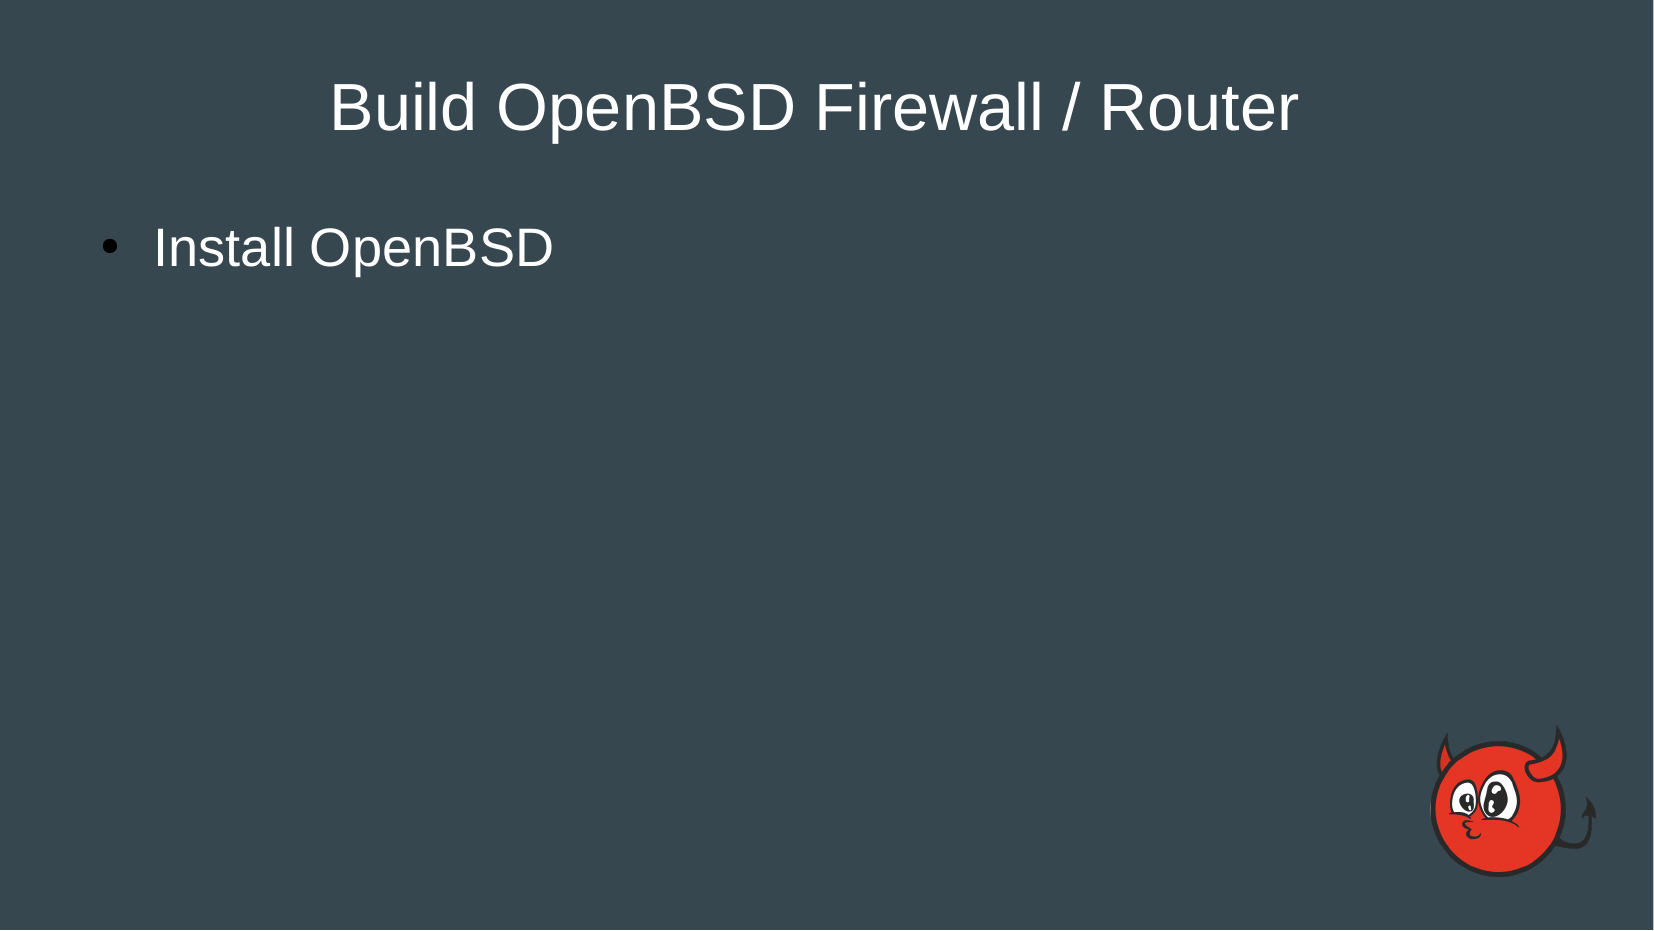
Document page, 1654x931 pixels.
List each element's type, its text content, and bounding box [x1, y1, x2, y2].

picture [1427, 717, 1598, 888]
list Install OpenBSD [82, 217, 1571, 757]
title Build OpenBSD Firewall / Router [105, 30, 1525, 186]
